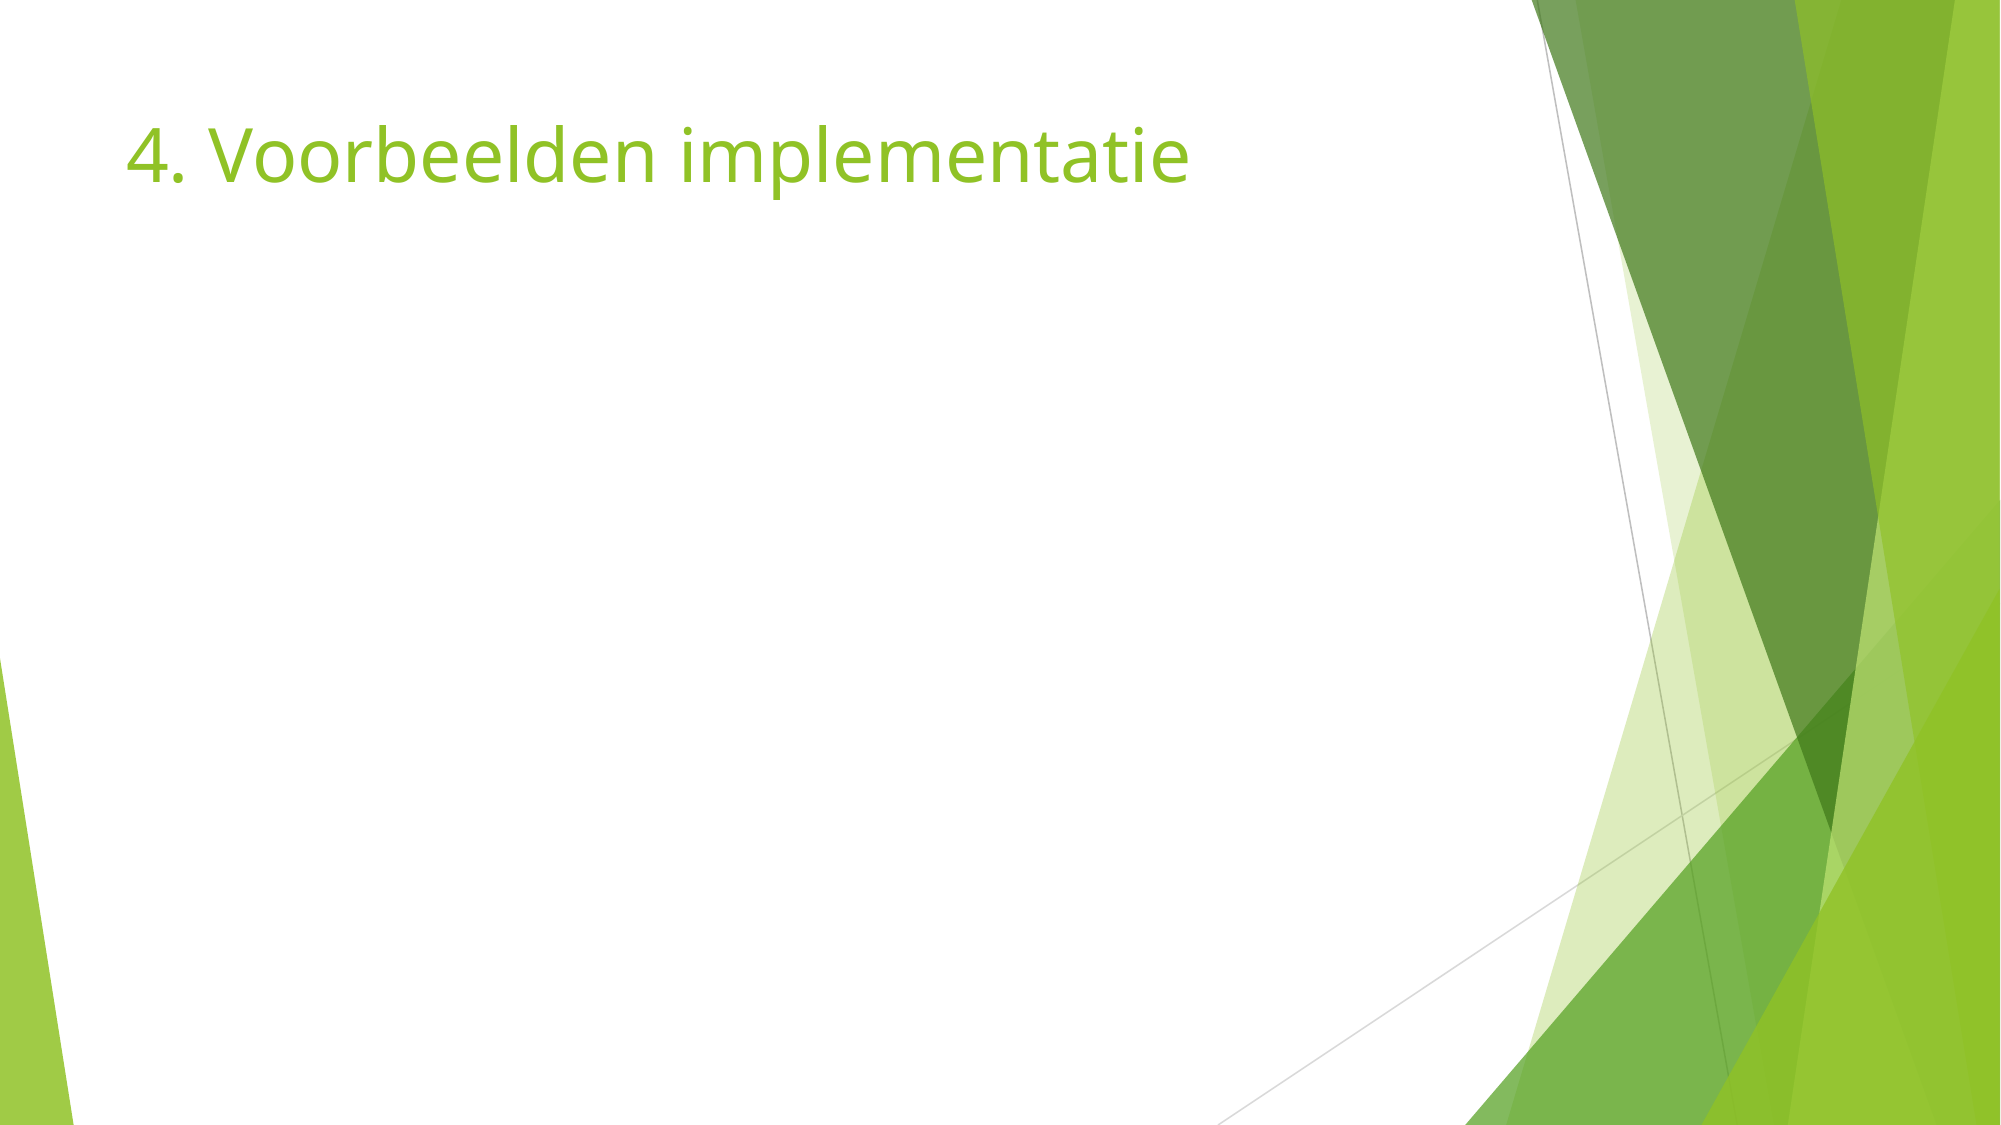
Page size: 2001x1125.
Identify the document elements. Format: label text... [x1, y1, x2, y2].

title 4. Voorbeelden implementatie [111, 99, 1522, 317]
